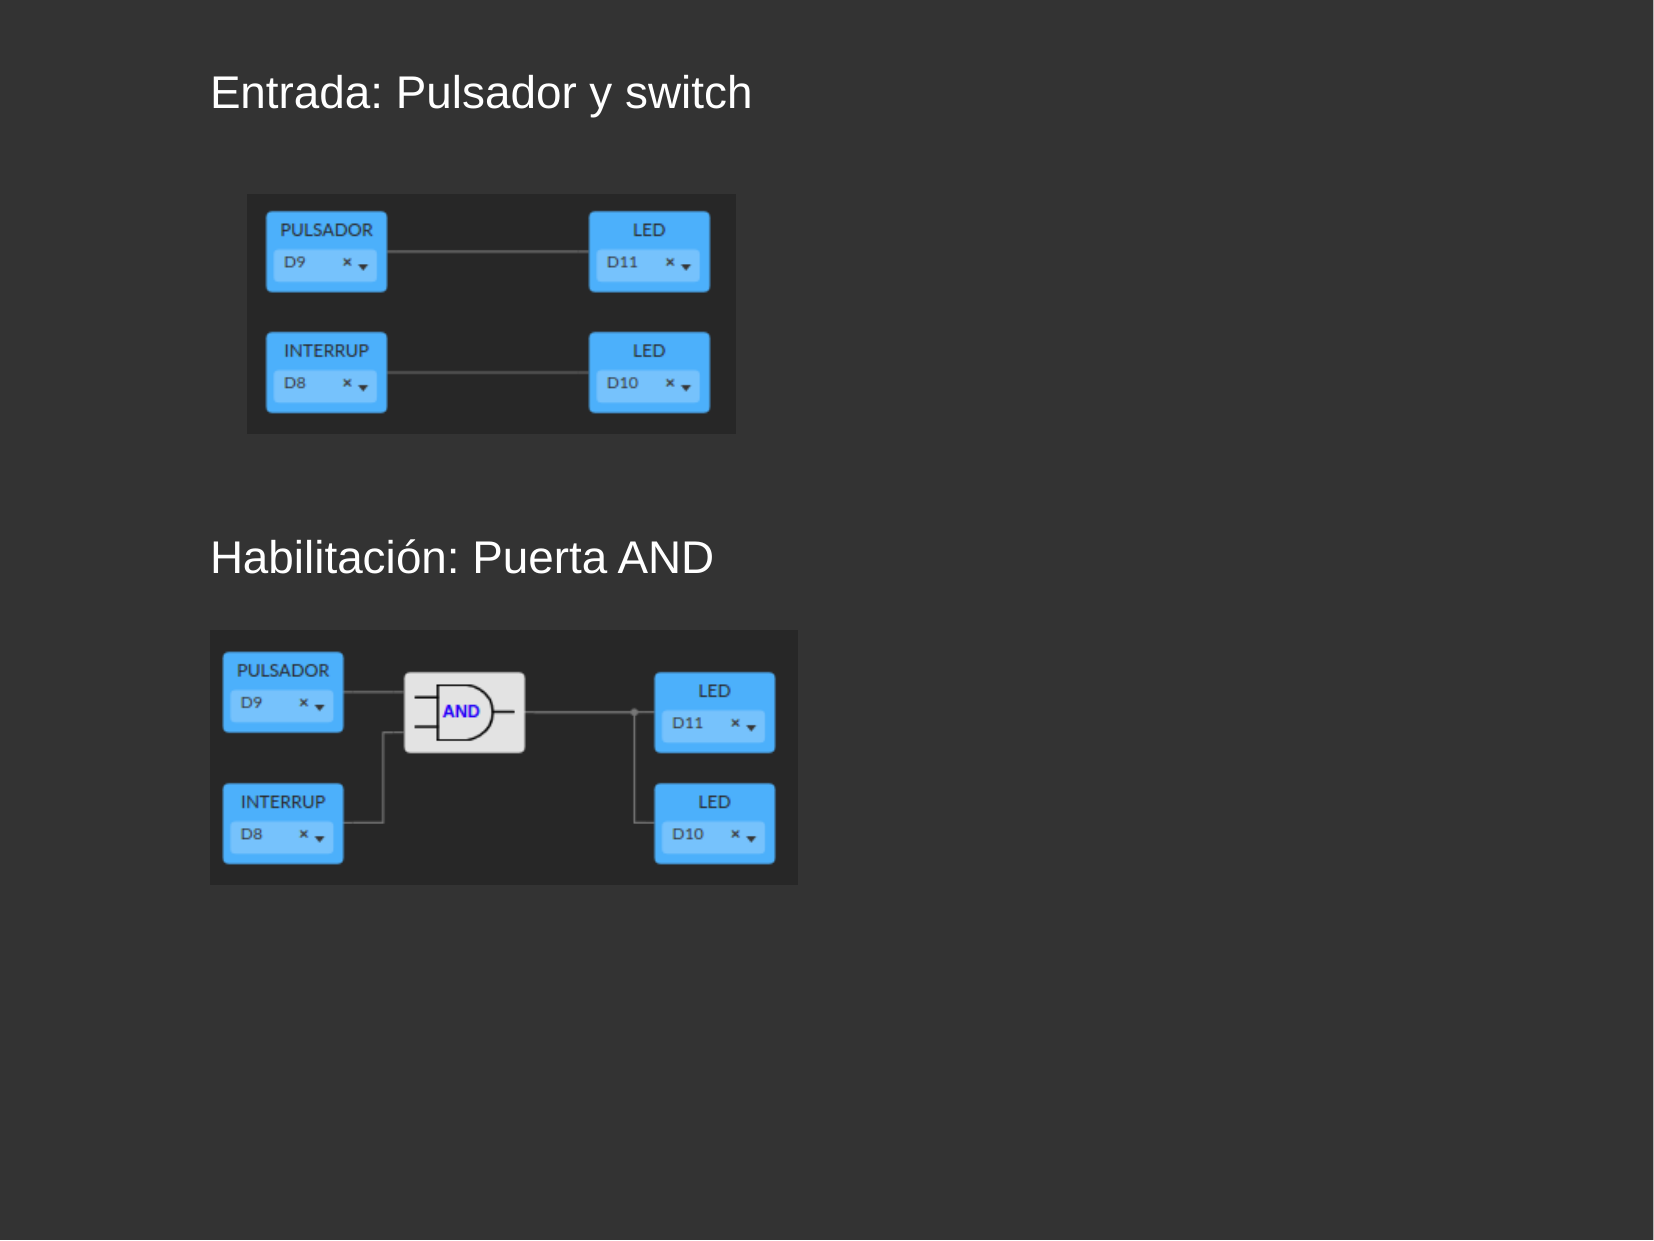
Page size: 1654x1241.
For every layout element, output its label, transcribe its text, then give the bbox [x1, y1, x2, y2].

picture [210, 630, 798, 885]
text_box Entrada: Pulsador y switch [195, 59, 901, 150]
picture [247, 194, 736, 434]
text_box Habilitación: Puerta AND [195, 524, 901, 615]
